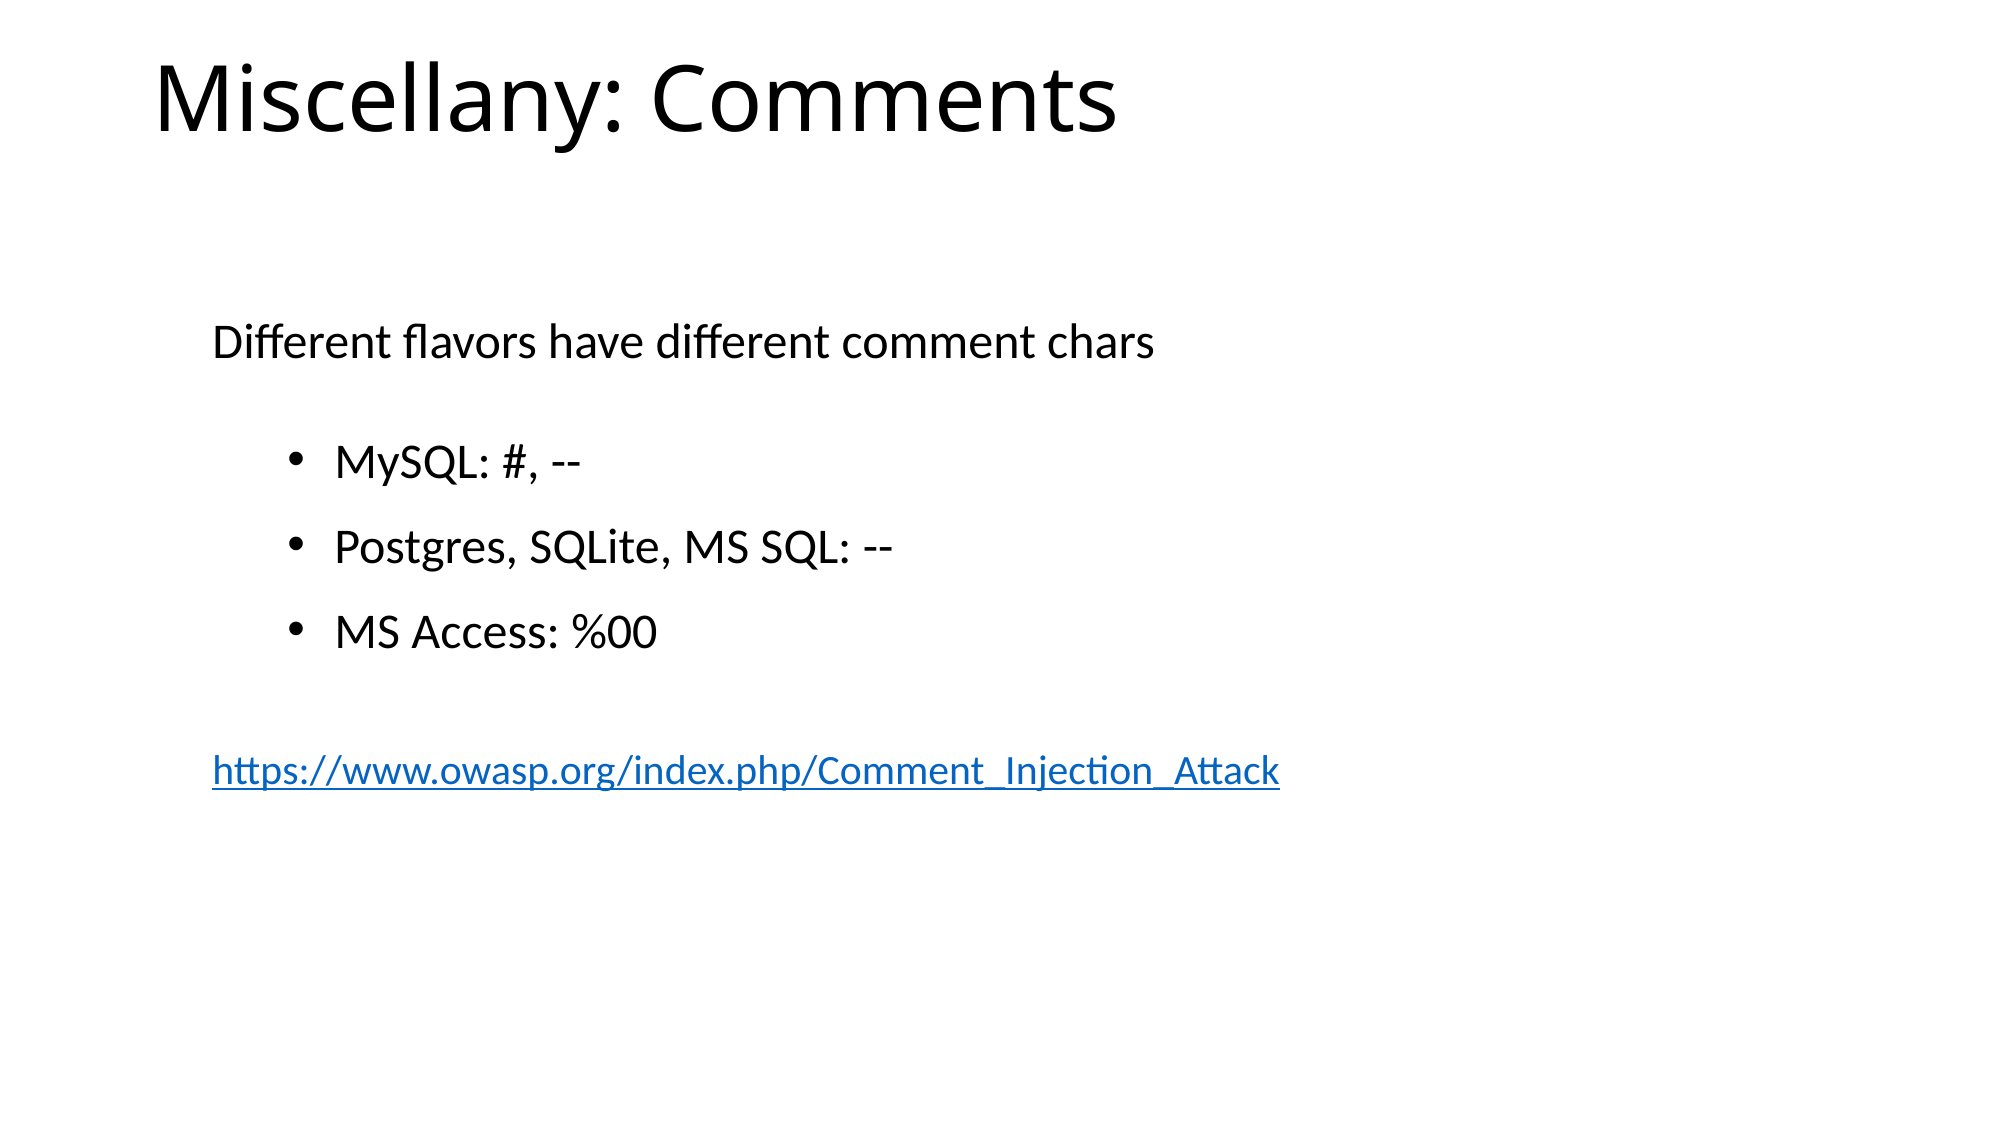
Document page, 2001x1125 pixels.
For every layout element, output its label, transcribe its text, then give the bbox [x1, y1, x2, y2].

text_box Different flavors have different comment chars MySQL: #, -- Postgres, SQLite, MS SQL: -- MS Access: %00 https://www.owasp.org/index.php/Comment_Injection_Attack [197, 300, 1887, 801]
title Miscellany: Comments [137, 42, 1863, 163]
